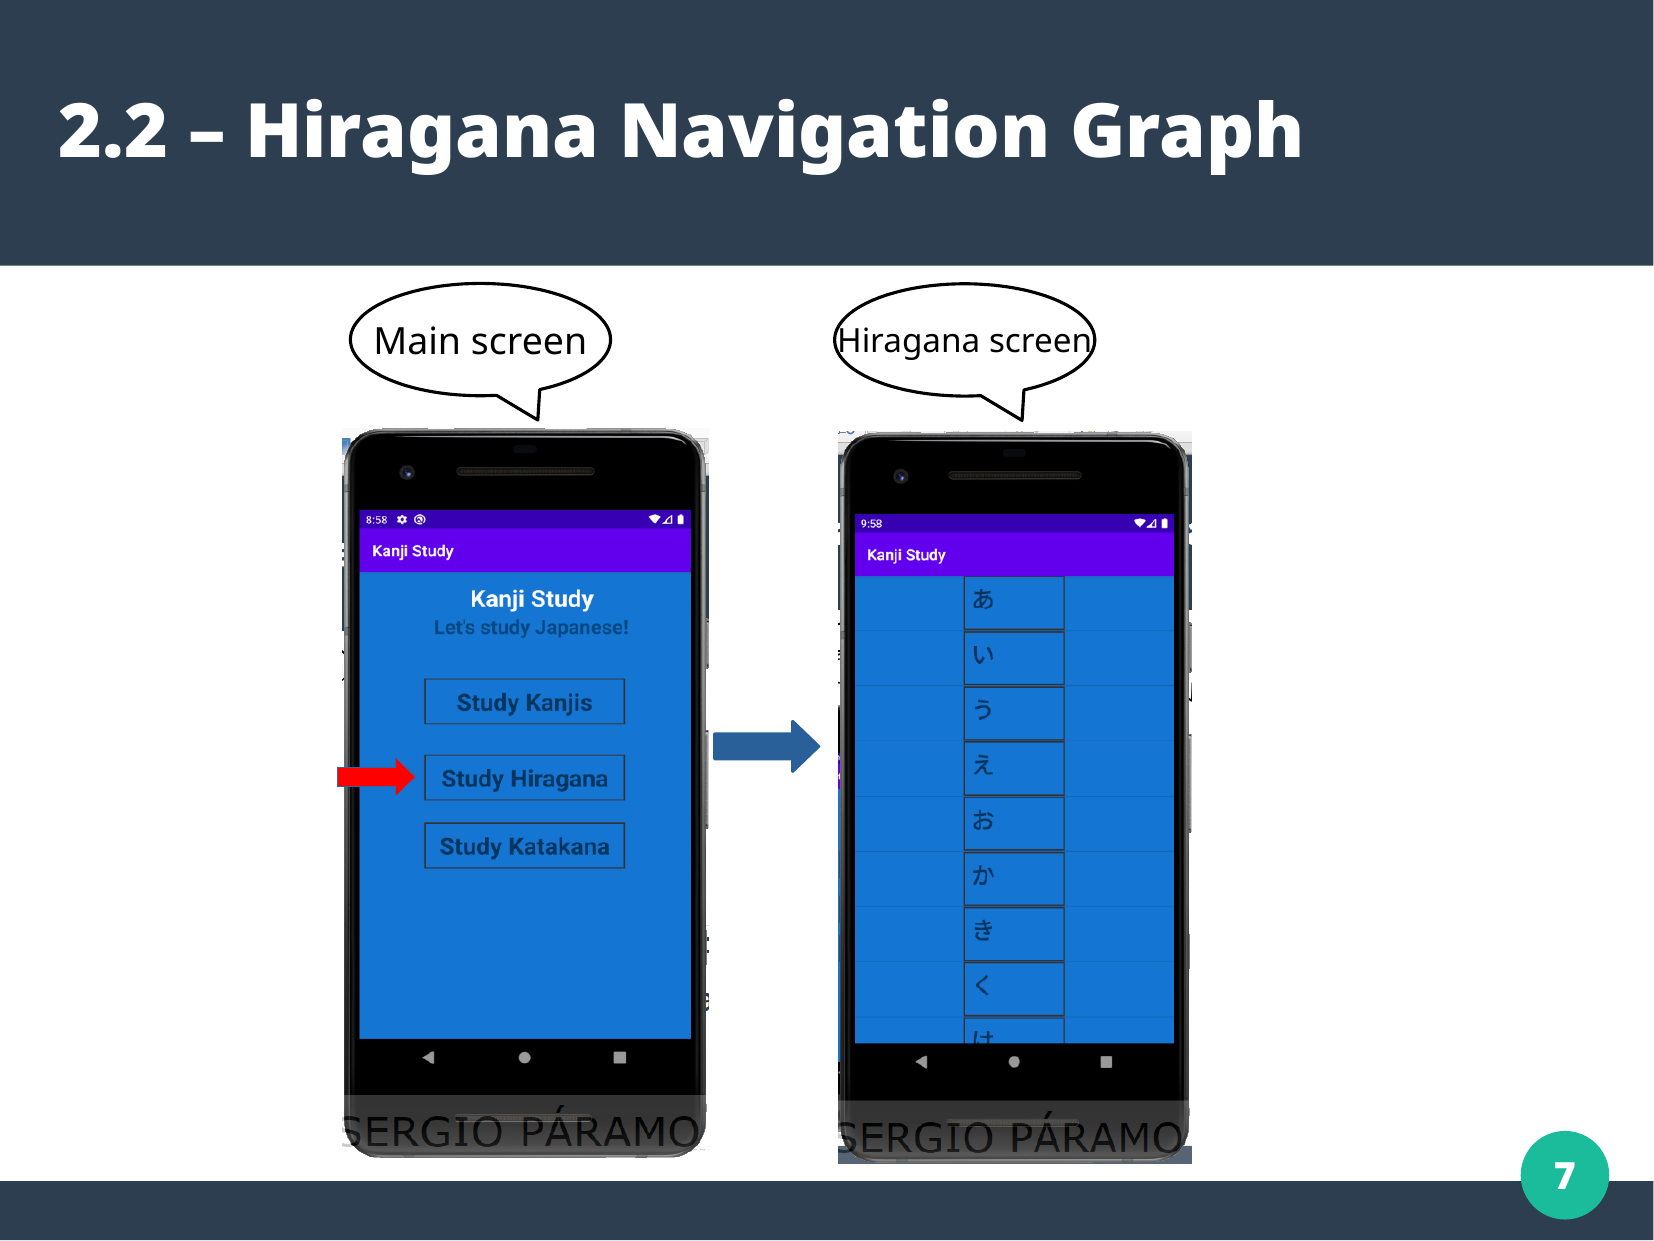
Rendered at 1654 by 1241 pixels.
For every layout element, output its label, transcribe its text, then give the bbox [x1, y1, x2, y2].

text_box Main screen [350, 283, 611, 421]
picture [342, 428, 709, 1158]
picture [838, 431, 1192, 1164]
title 2.2 – Hiragana Navigation Graph [59, 49, 1595, 207]
text_box Hiragana screen [834, 283, 1095, 421]
text_box [337, 757, 416, 796]
text_box [714, 721, 819, 772]
